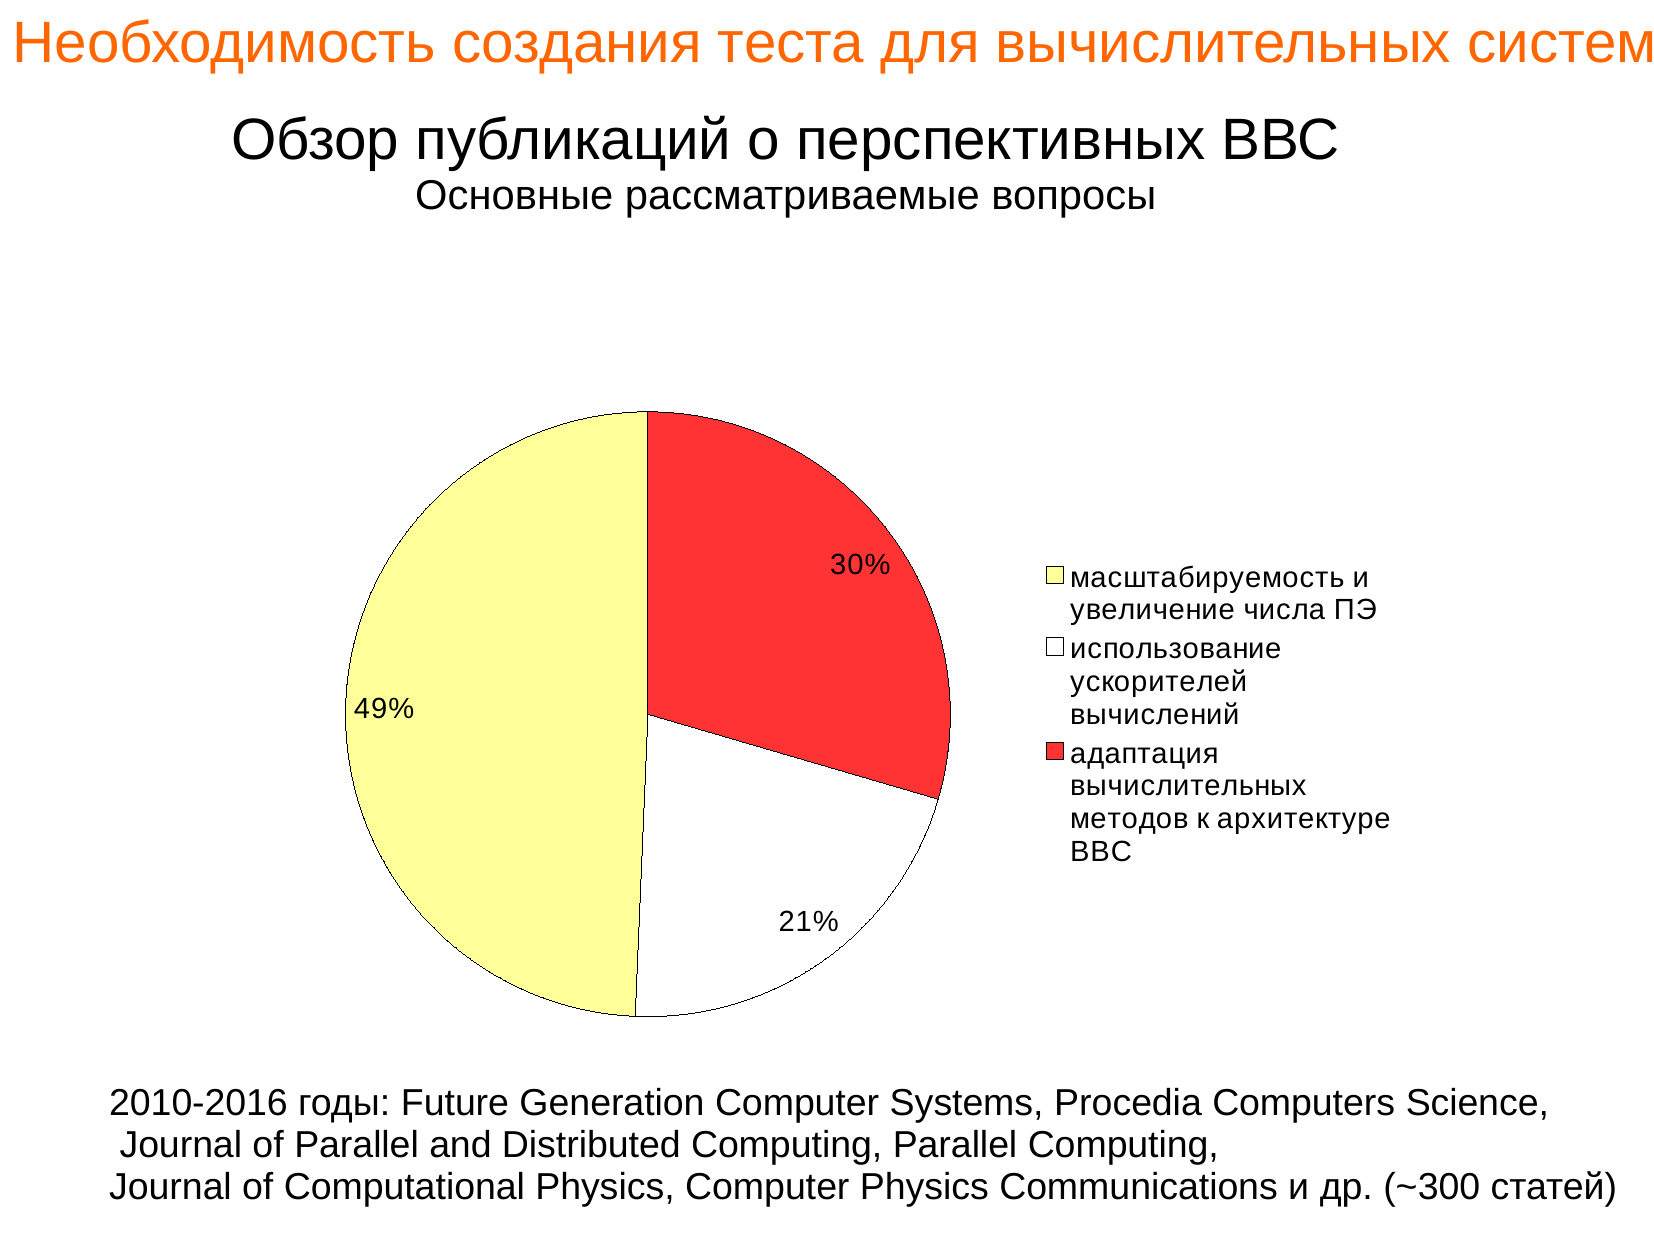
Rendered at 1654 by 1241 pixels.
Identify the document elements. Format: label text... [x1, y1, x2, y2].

title Обзор публикаций о перспективных ВВС Основные рассматриваемые вопросы [41, 146, 1531, 236]
text_box 2010-2016 годы: Future Generation Computer Systems, Procedia Computers Science, Journal of Parallel and Distributed Computing, Parallel Computing, Journal of Computational Physics, Computer Physics Communications и др. (~300 статей) [94, 1074, 1633, 1216]
chart [259, 399, 1415, 1030]
text_box Необходимость создания теста для вычислительных систем [0, 0, 1654, 146]
